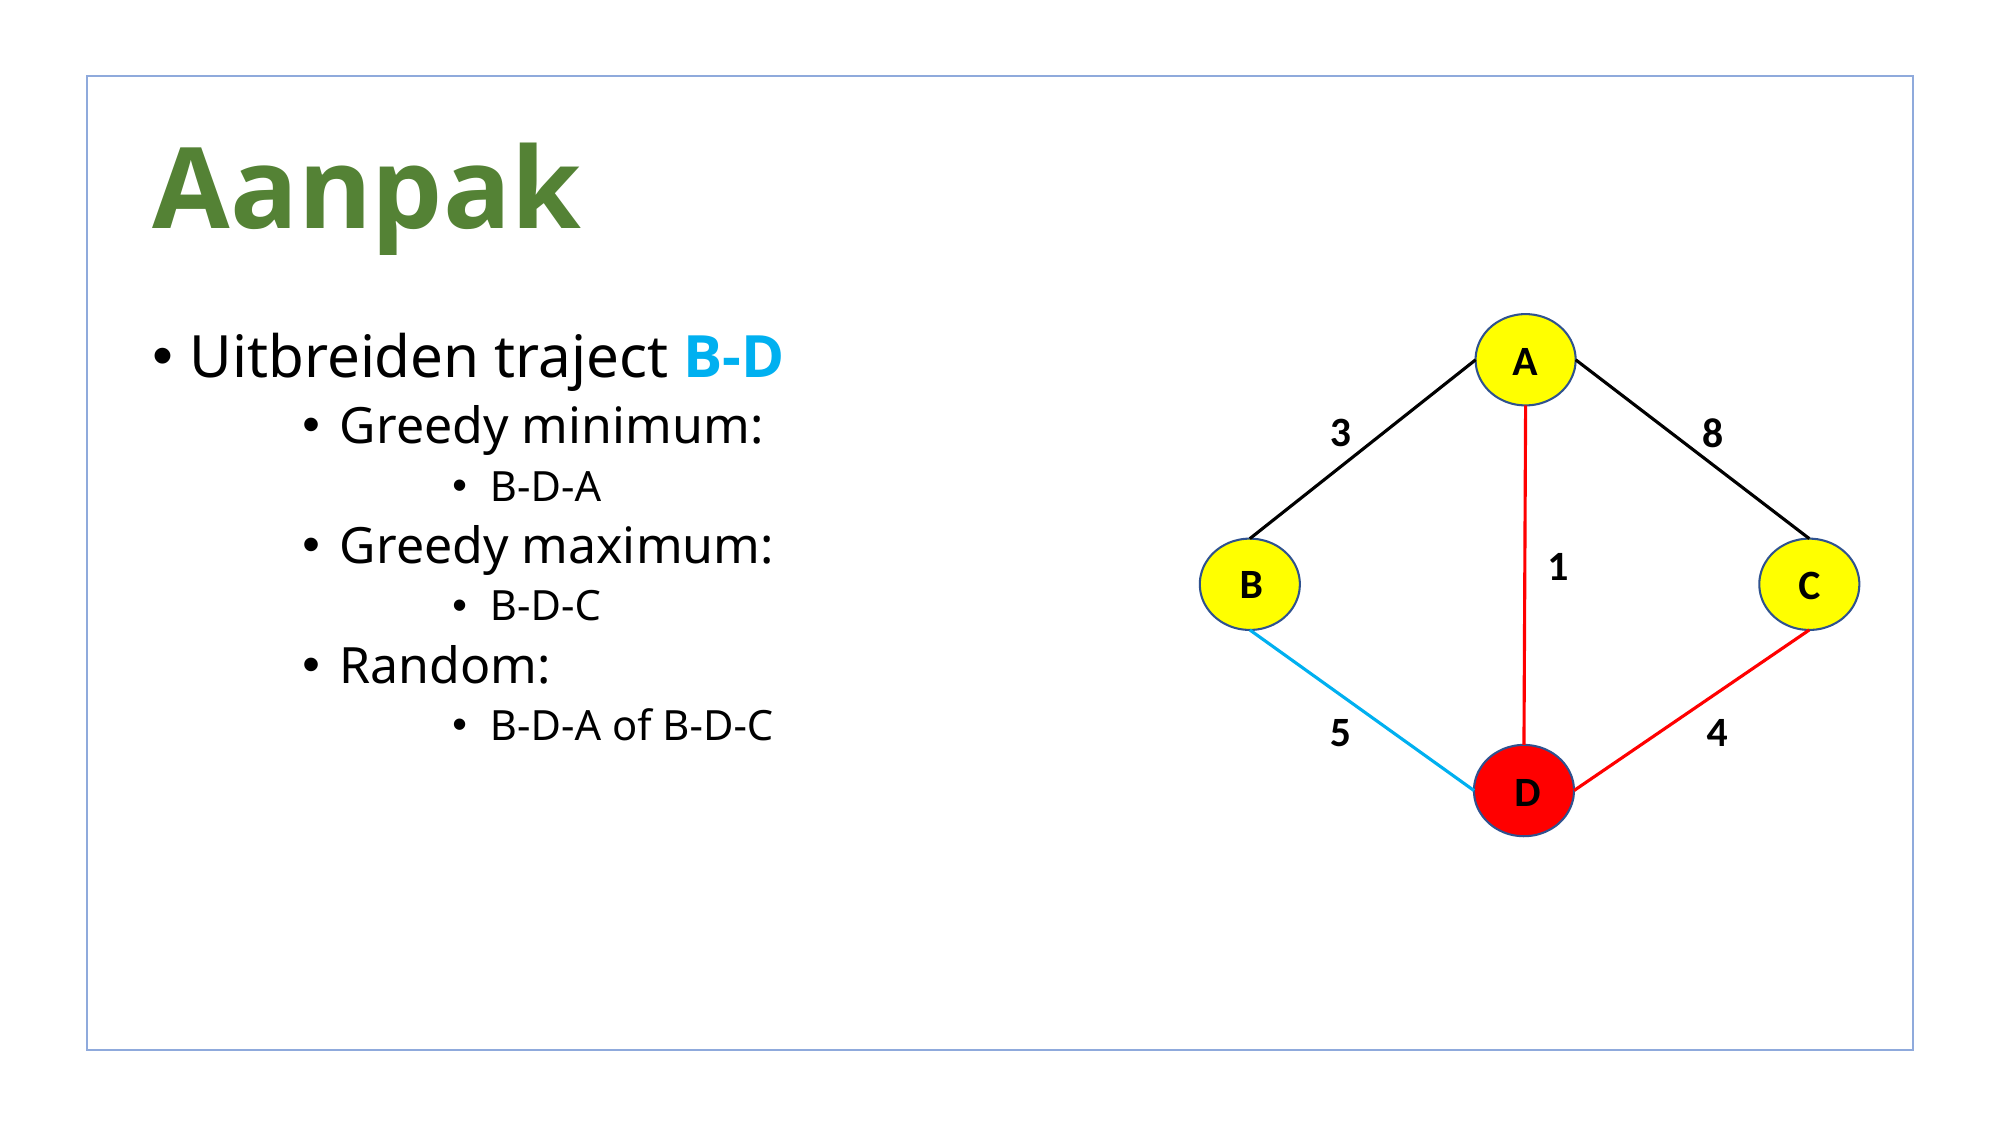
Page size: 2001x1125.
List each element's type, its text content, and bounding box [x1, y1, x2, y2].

text_box A [1497, 326, 1568, 392]
text_box C [1783, 550, 1851, 617]
text_box 8 [1687, 398, 1753, 465]
text_box [87, 76, 1913, 1050]
text_box 5 [1314, 697, 1378, 764]
text_box 3 [1314, 397, 1360, 464]
text_box 4 [1691, 697, 1753, 764]
list Uitbreiden traject B-D Greedy minimum: B-D-A Greedy maximum: B-D-C Random: B-D-A of B-D-C [137, 319, 1094, 1034]
text_box D [1499, 757, 1566, 824]
text_box B [1224, 549, 1289, 615]
text_box 1 [1532, 531, 1592, 597]
title Aanpak [137, 83, 1863, 302]
